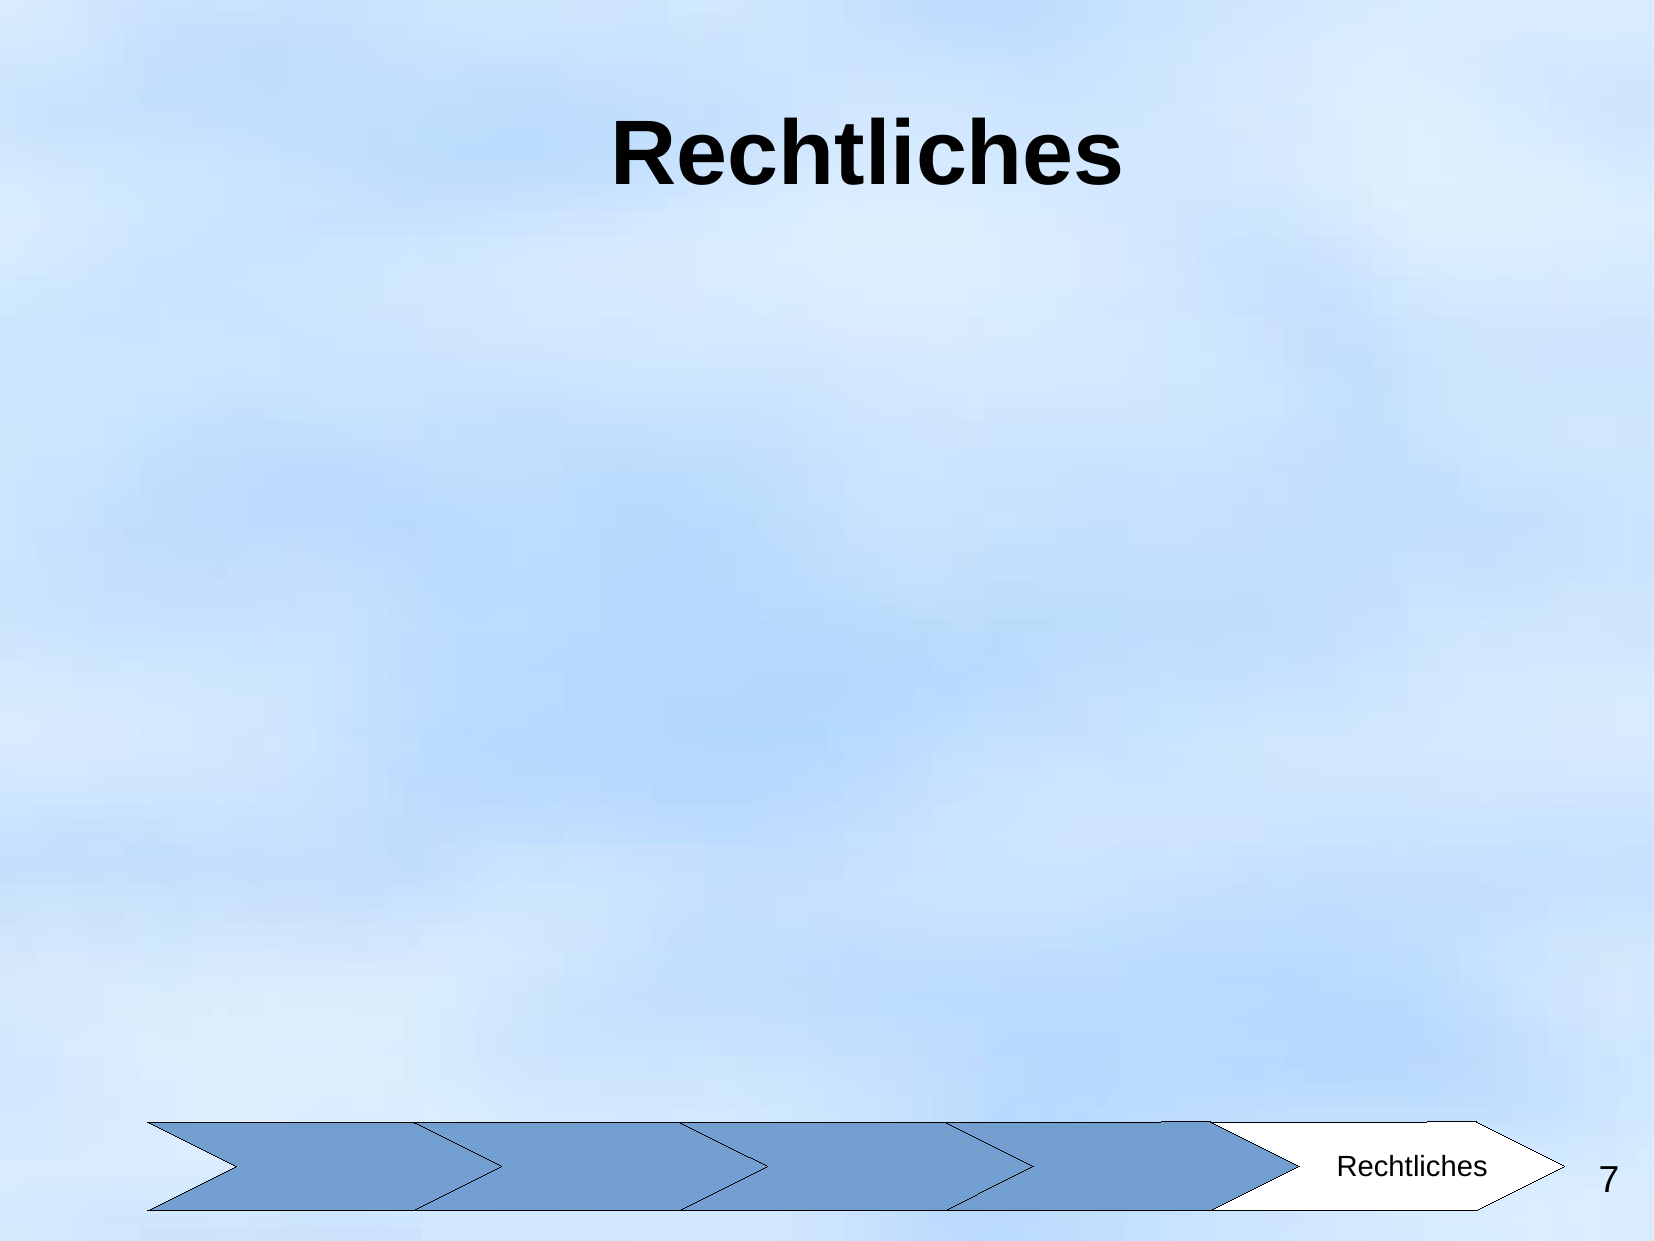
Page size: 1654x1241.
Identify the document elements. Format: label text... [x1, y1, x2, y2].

text_box <Foliennummer> [1583, 1151, 1654, 1209]
text_box [147, 1121, 1300, 1211]
text_box Rechtliches [1212, 1121, 1565, 1211]
title Rechtliches [124, 49, 1613, 257]
picture [0, 0, 1654, 1241]
